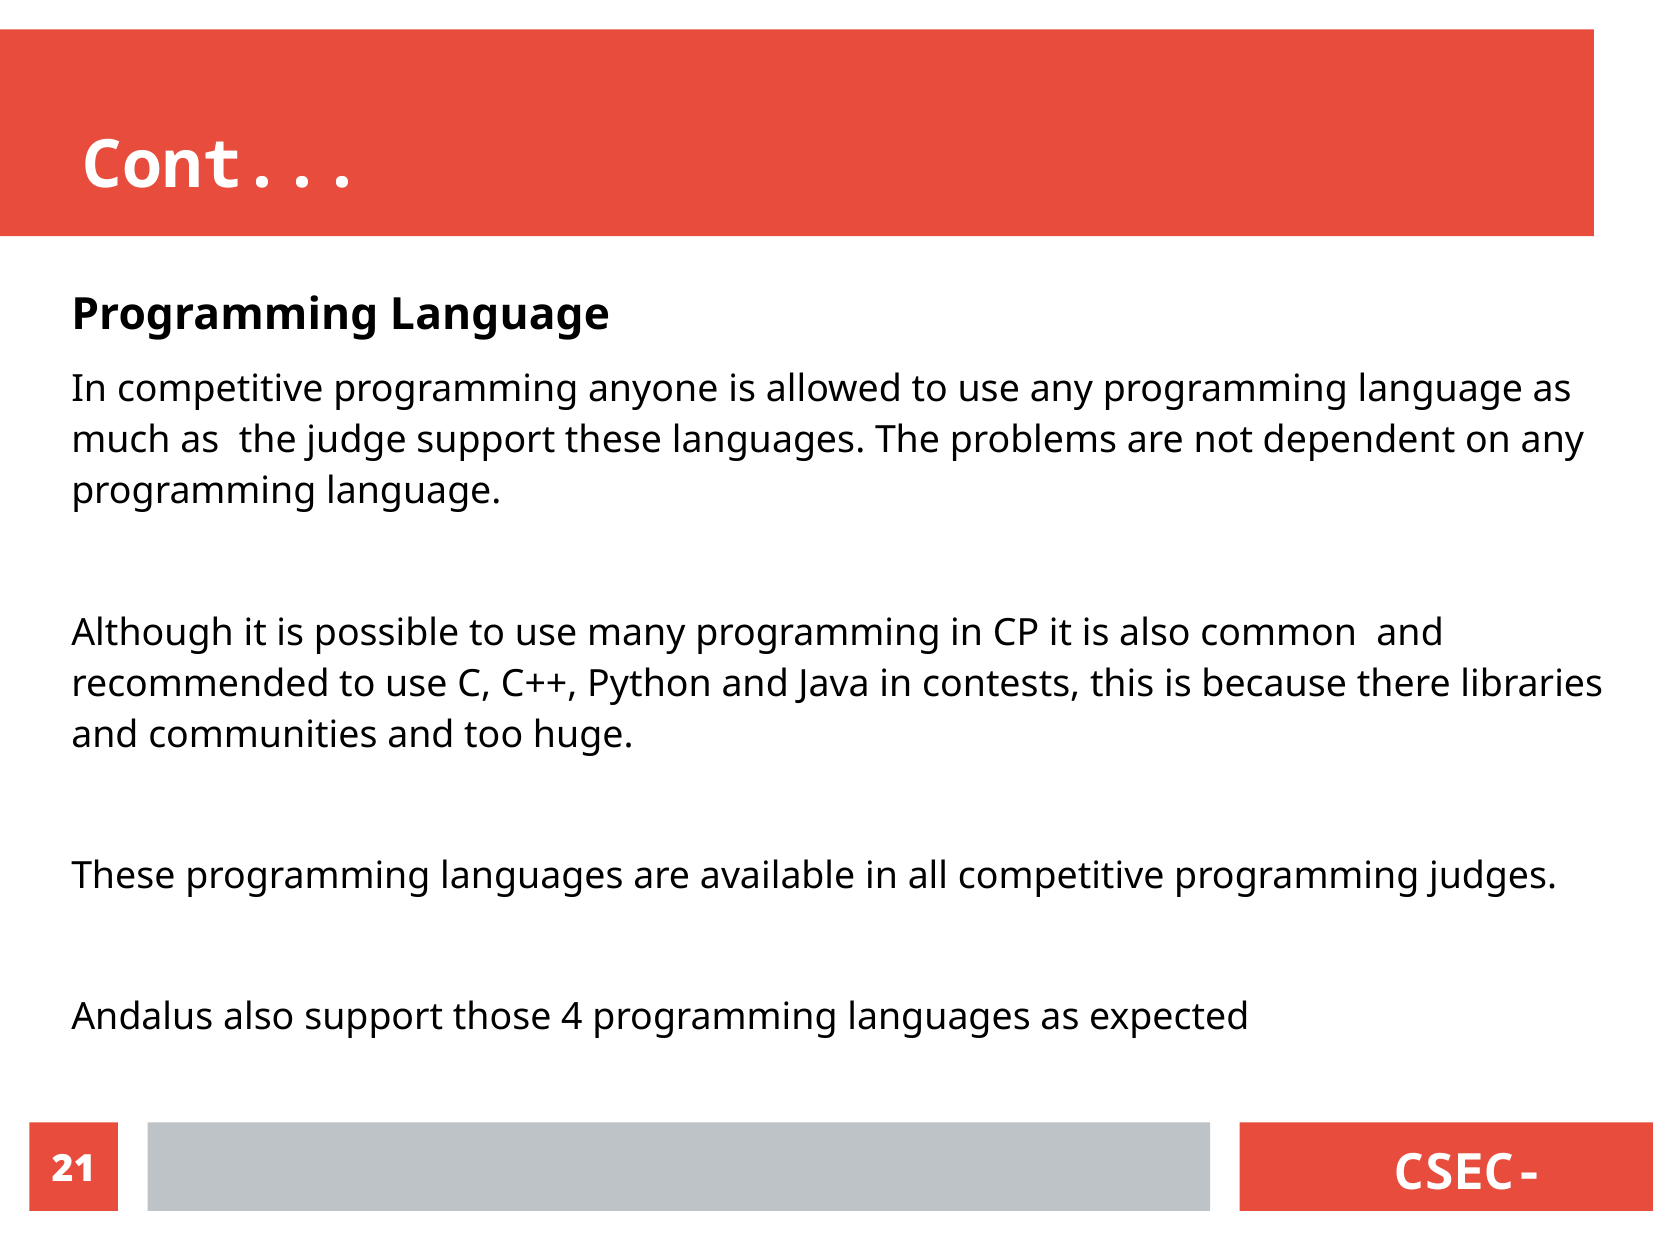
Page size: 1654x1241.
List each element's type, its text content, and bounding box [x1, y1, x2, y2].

text_box CSEC-ASTU [1379, 1128, 1653, 1236]
list Programming Language In competitive programming anyone is allowed to use any programming language as much as the judge support these languages. The problems are not dependent on any programming language. Although it is possible to use many programming in CP it is also common and recommended to use C, C++, Python and Java in contests, this is because there libraries and communities and too huge. These programming languages are available in all competitive programming judges. Andalus also support those 4 programming languages as expected [71, 281, 1613, 1050]
title Cont... [58, 58, 1594, 207]
